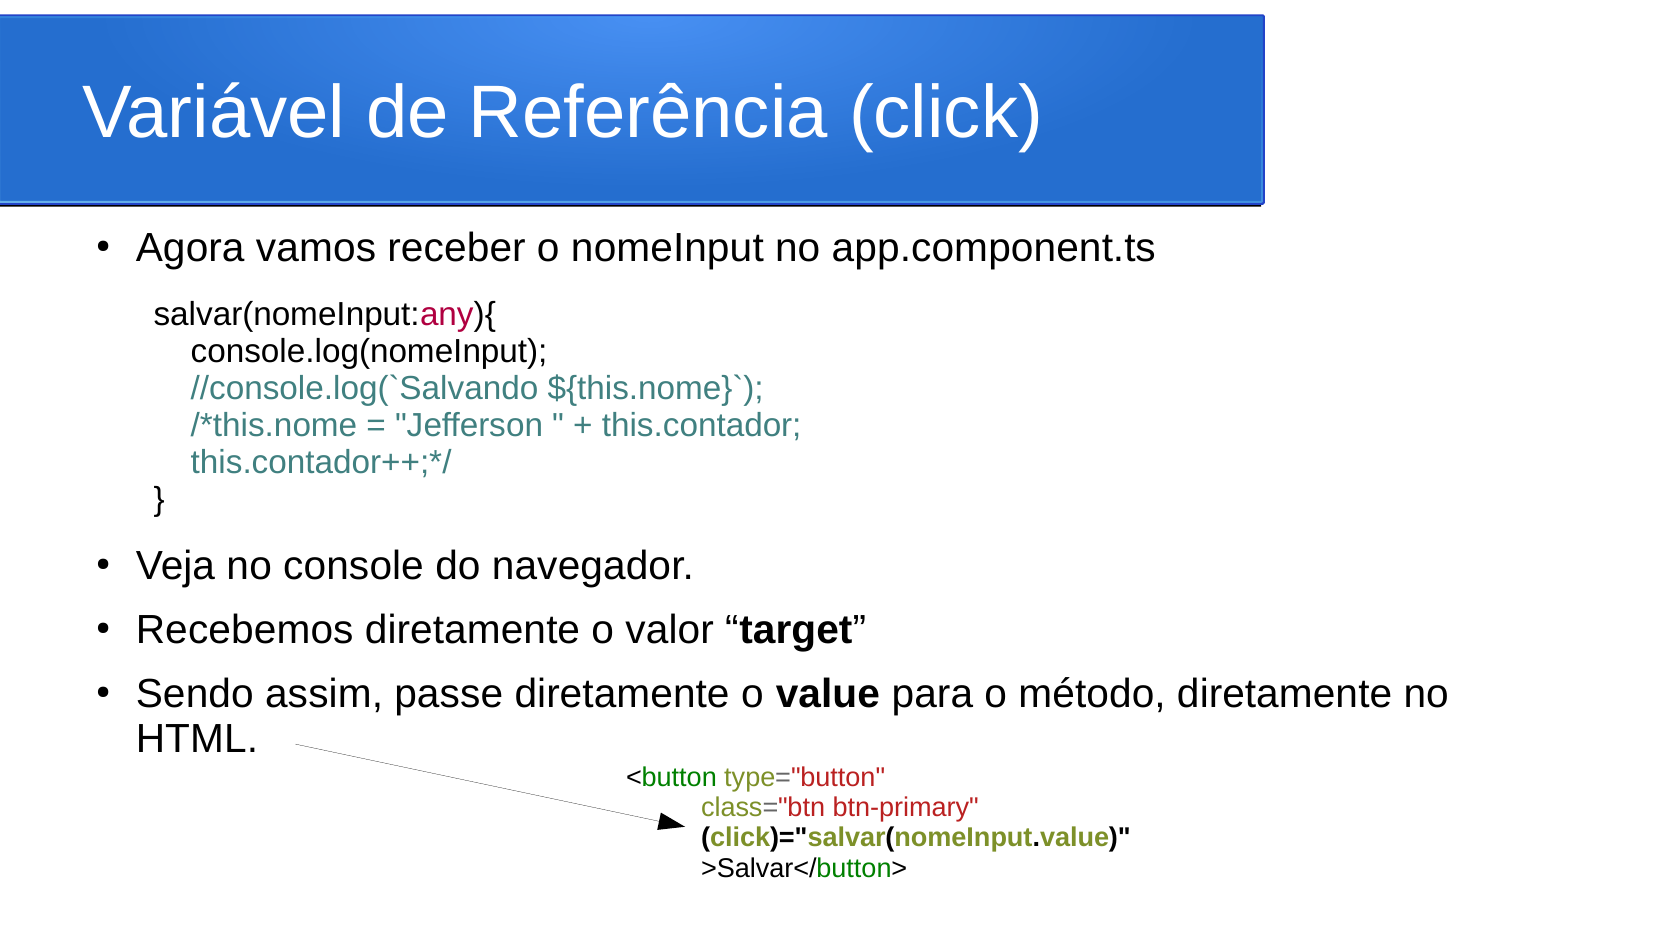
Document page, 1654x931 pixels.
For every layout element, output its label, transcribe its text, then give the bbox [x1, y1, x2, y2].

text_box salvar(nomeInput:any){ console.log(nomeInput); //console.log(`Salvando ${this.nome}`); /*this.nome = "Jefferson " + this.contador; this.contador++;*/ } [153, 295, 1371, 548]
text_box <button type="button" class="btn btn-primary" (click)="salvar(nomeInput.value)" >Salvar</button> [625, 761, 1217, 914]
list Agora vamos receber o nomeInput no app.component.ts Veja no console do navegador. Recebemos diretamente o valor “target” Sendo assim, passe diretamente o value para o método, diretamente no HTML. [82, 224, 1571, 764]
title Variável de Referência (click) [82, 35, 1235, 189]
